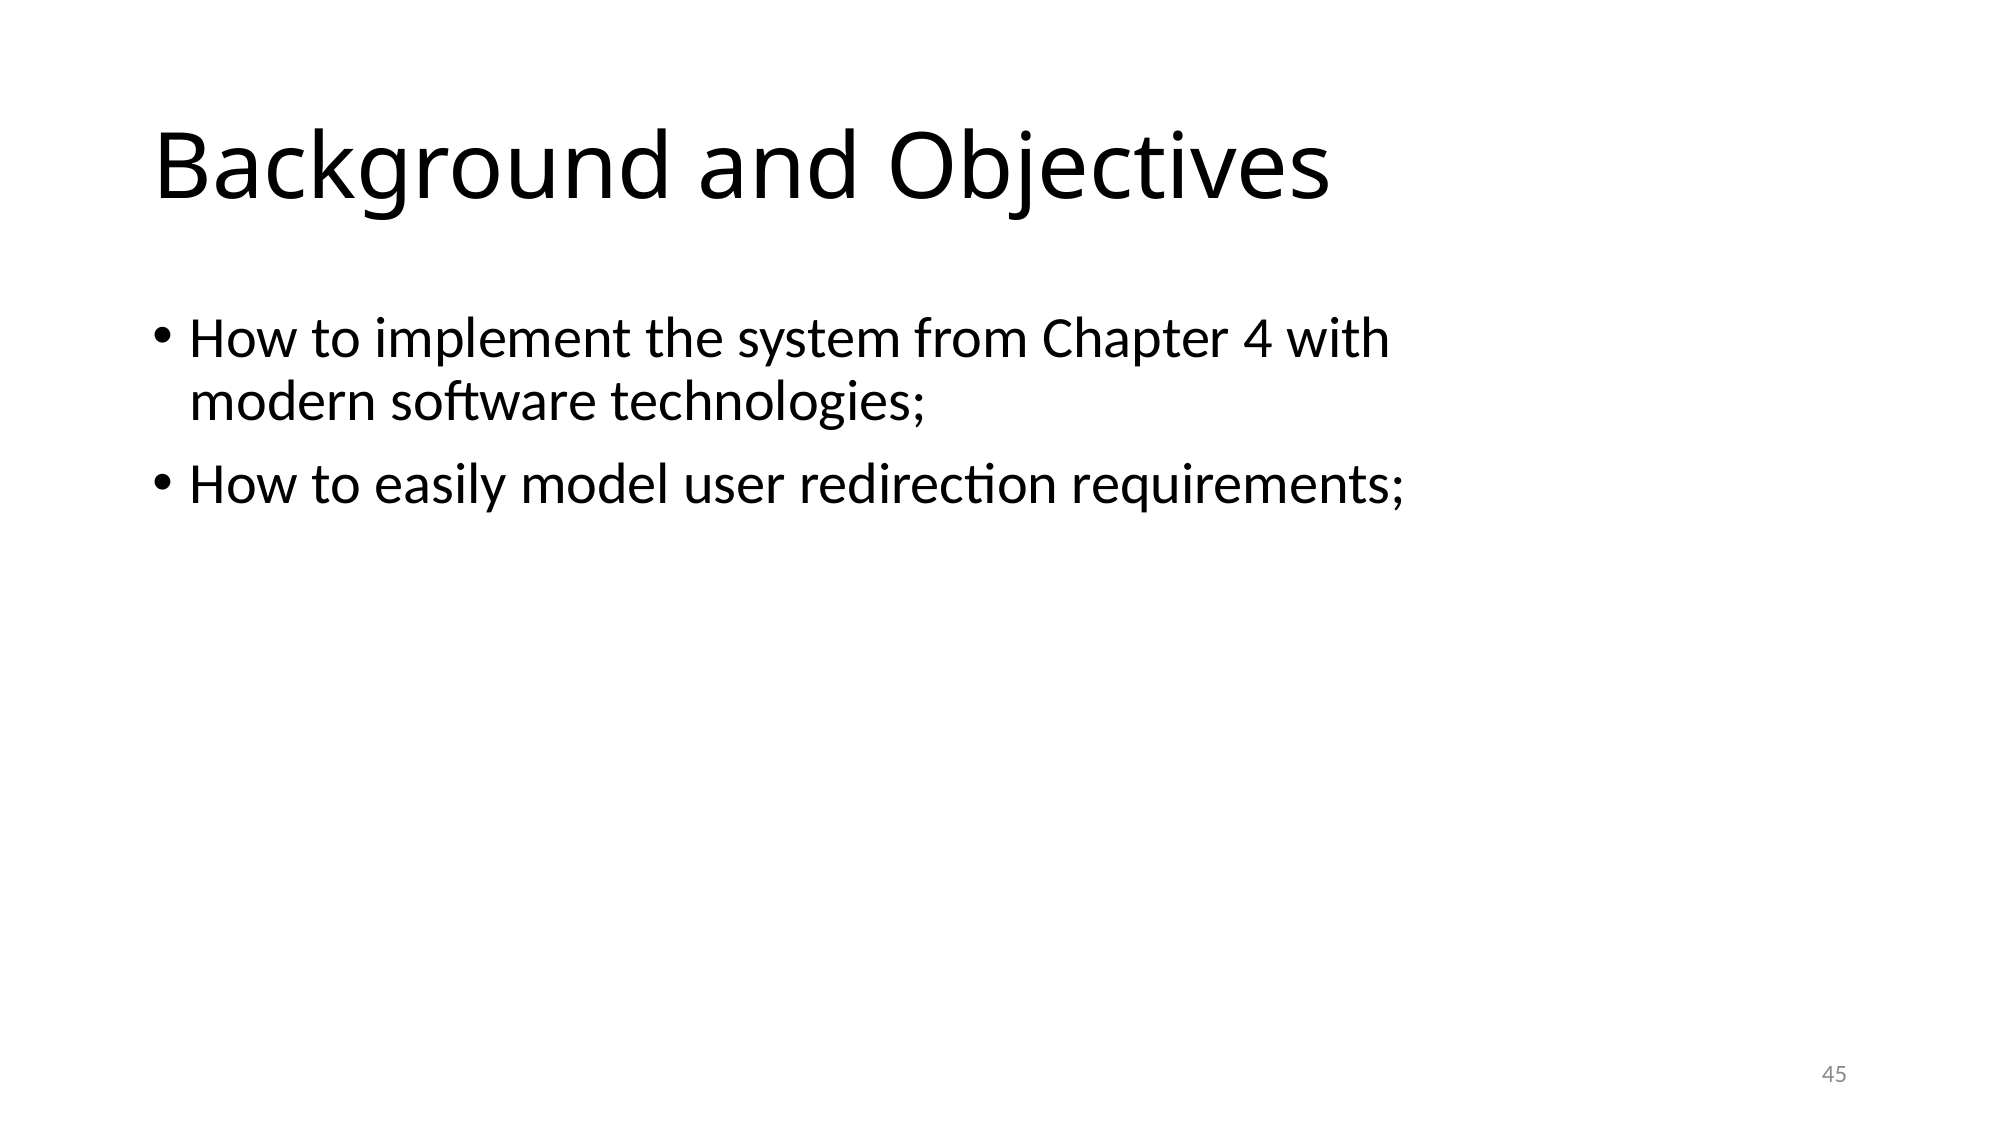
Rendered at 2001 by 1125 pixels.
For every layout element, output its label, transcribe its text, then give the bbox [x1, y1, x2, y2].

list How to implement the system from Chapter 4 with modern software technologies; How to easily model user redirection requirements; [137, 299, 1587, 1014]
title Background and Objectives [137, 59, 1863, 278]
slide_number <number> [1412, 1042, 1863, 1103]
